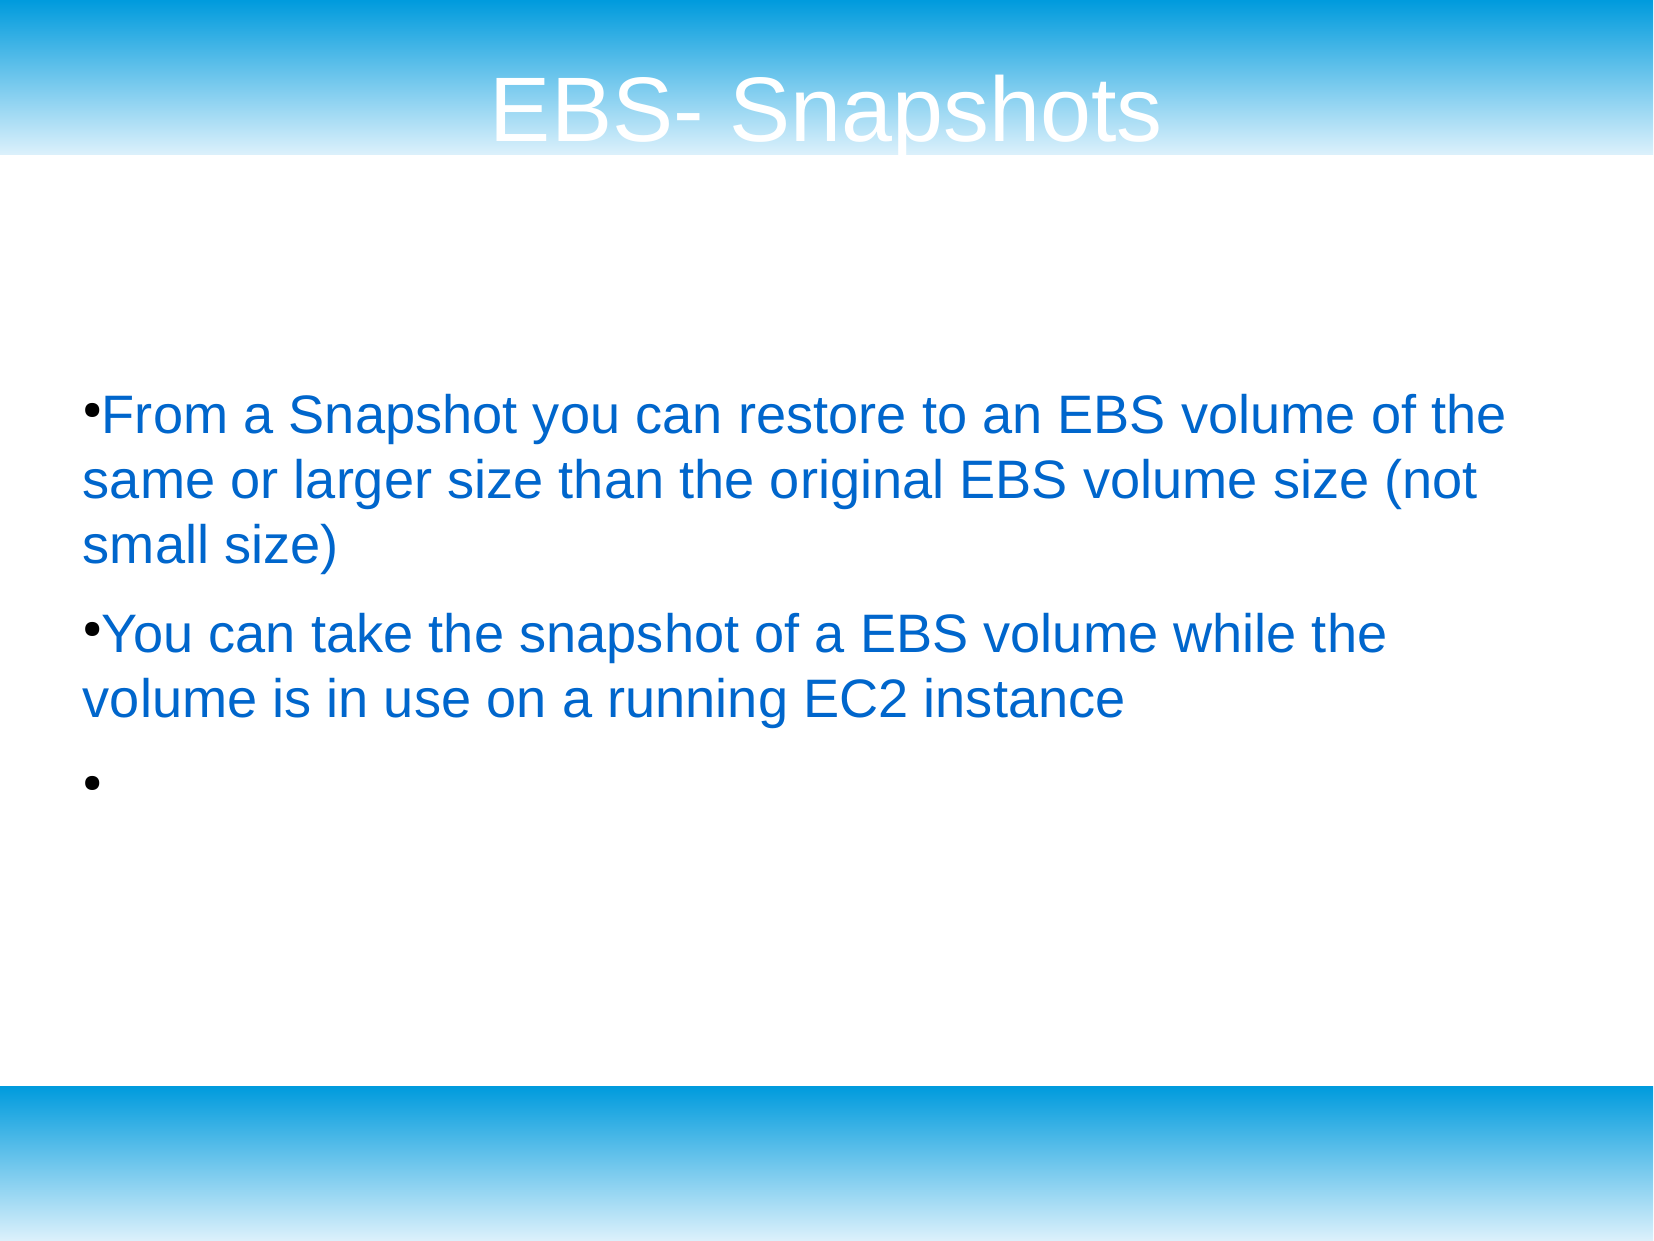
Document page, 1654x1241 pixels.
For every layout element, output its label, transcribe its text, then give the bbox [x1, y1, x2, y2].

title EBS- Snapshots [82, 49, 1571, 155]
list From a Snapshot you can restore to an EBS volume of the same or larger size than the original EBS volume size (not small size) You can take the snapshot of a EBS volume while the volume is in use on a running EC2 instance [82, 290, 1571, 1010]
